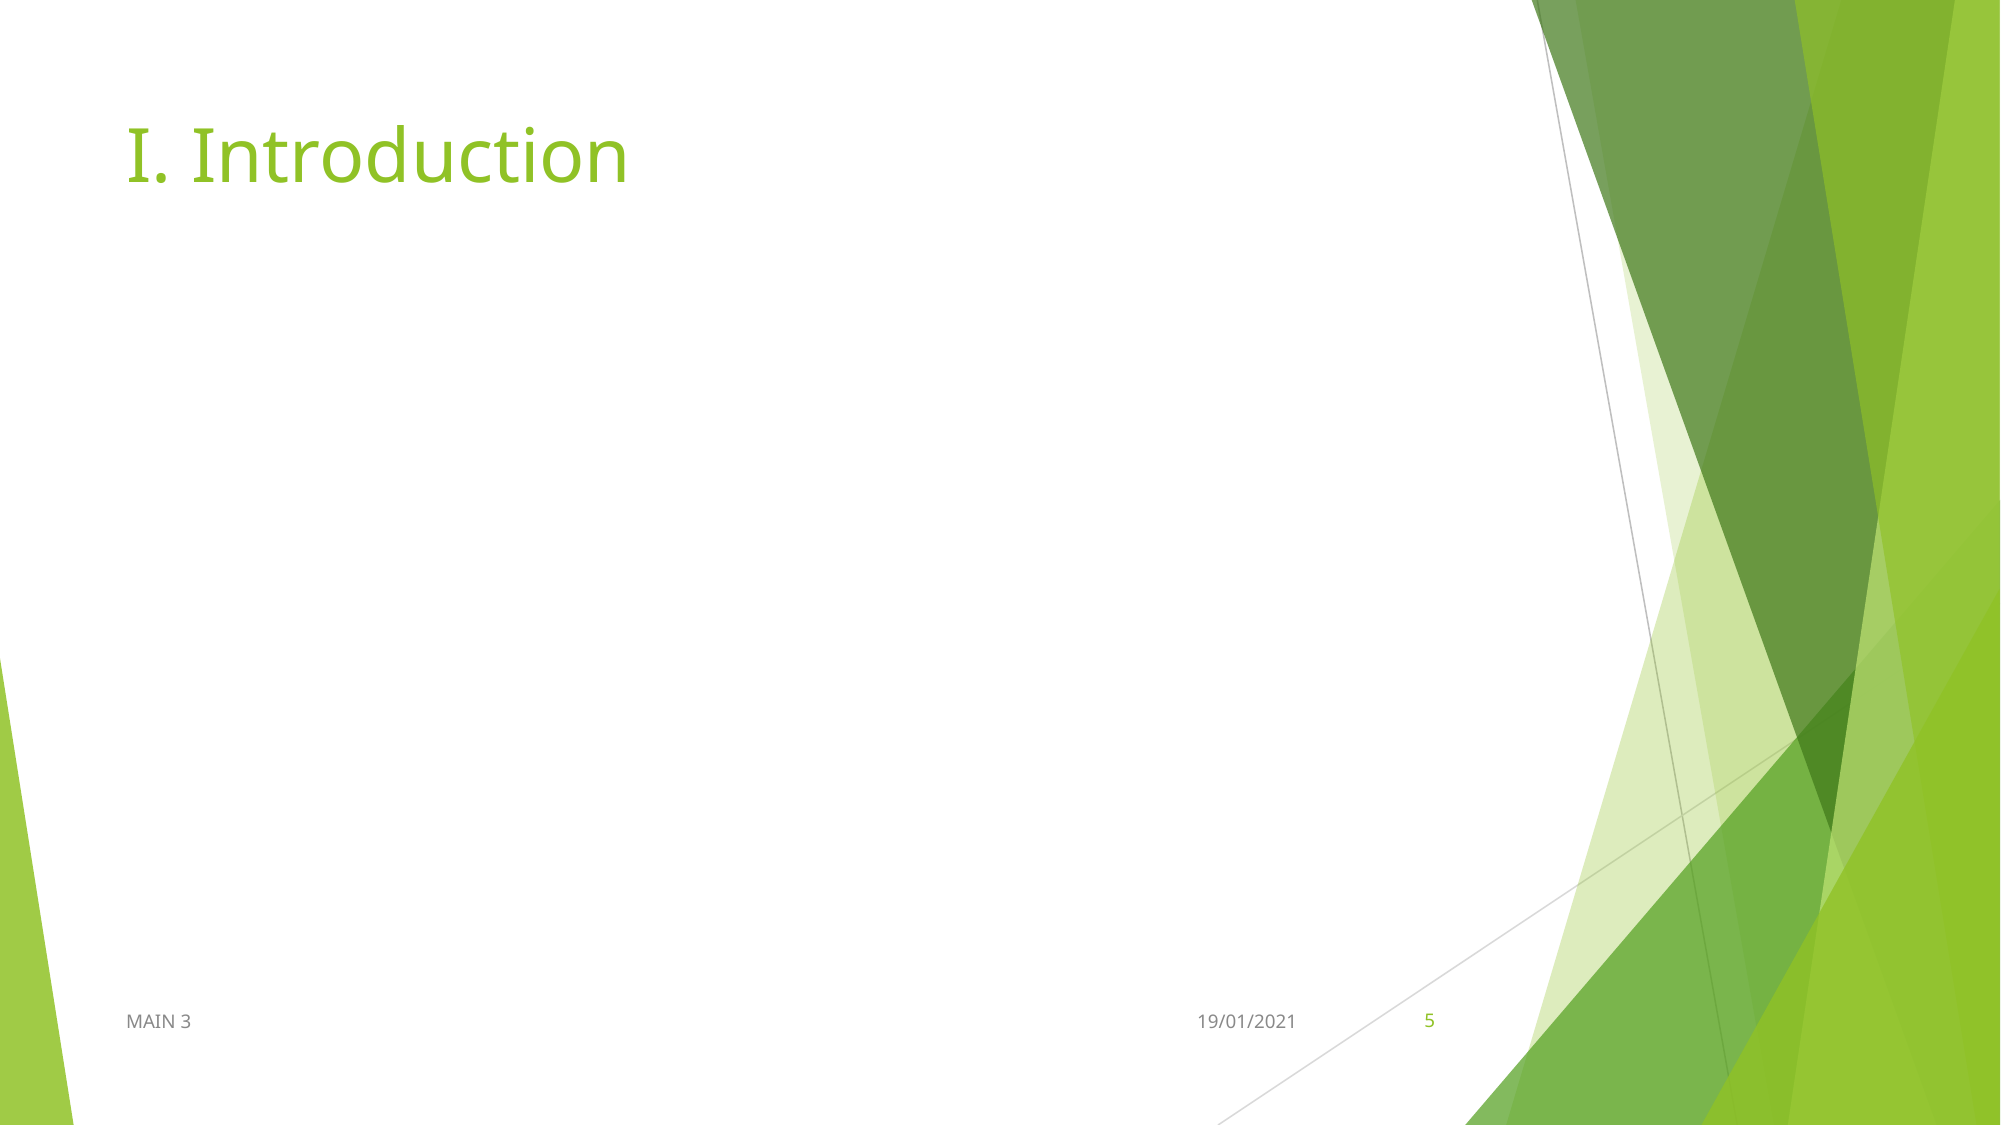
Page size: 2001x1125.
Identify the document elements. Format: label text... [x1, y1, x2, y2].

text_box 19/01/2021 [1181, 991, 1332, 1051]
title I. Introduction [111, 99, 1522, 317]
text_box MAIN 3 [111, 991, 1145, 1051]
text_box ‹N°› [1409, 991, 1522, 1051]
